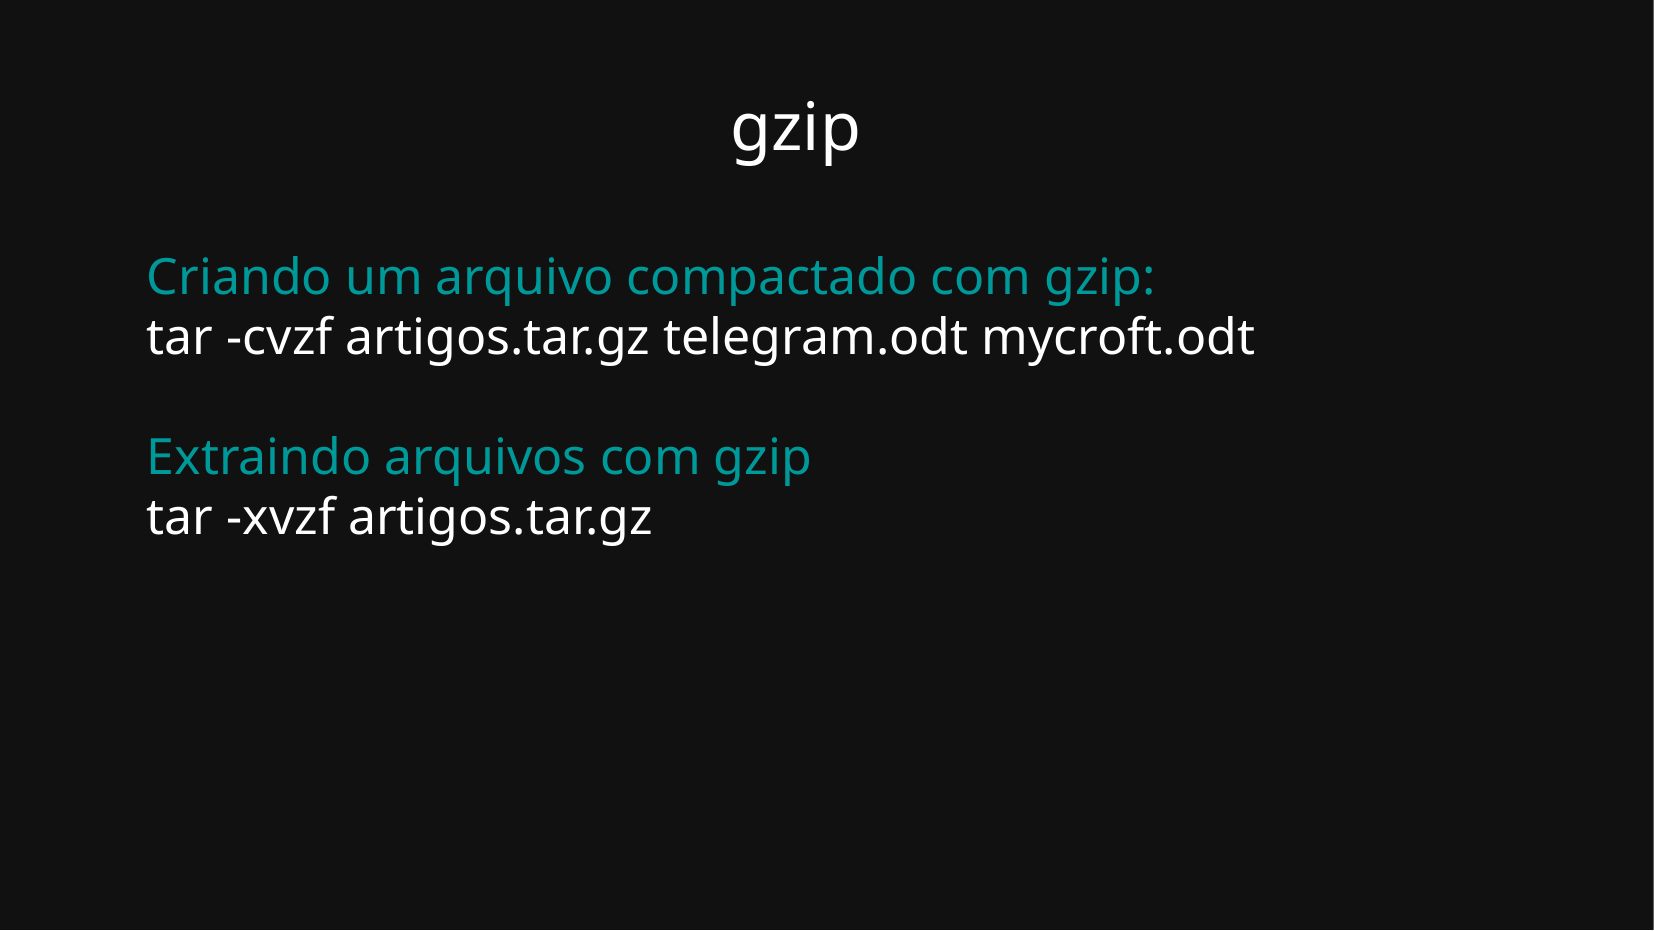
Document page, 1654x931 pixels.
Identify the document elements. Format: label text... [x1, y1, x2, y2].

text_box Criando um arquivo compactado com gzip: tar -cvzf artigos.tar.gz telegram.odt mycroft.odt Extraindo arquivos com gzip tar -xvzf artigos.tar.gz [131, 229, 1561, 838]
text_box gzip [472, 76, 1120, 182]
